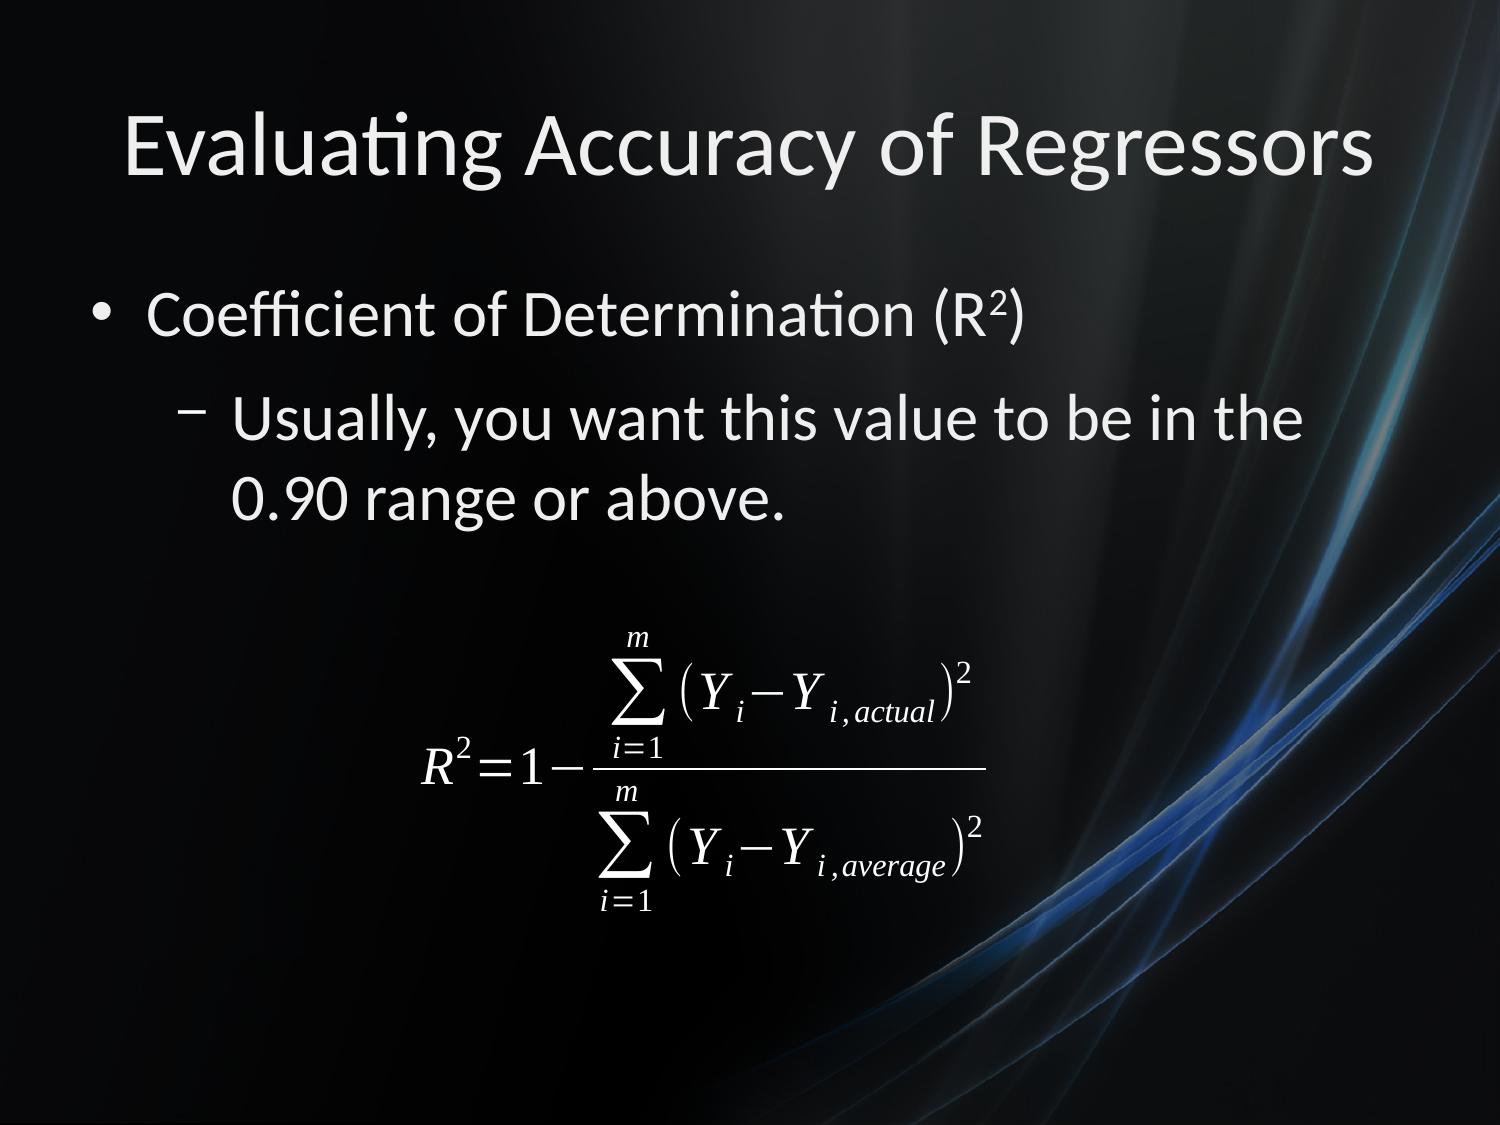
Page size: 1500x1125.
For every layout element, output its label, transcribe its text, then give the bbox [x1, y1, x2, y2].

title Evaluating Accuracy of Regressors [75, 45, 1425, 233]
chart [412, 619, 995, 919]
picture [0, 0, 1500, 1125]
list Coefficient of Determination (R2) Usually, you want this value to be in the 0.90 range or above. [75, 262, 1425, 1005]
